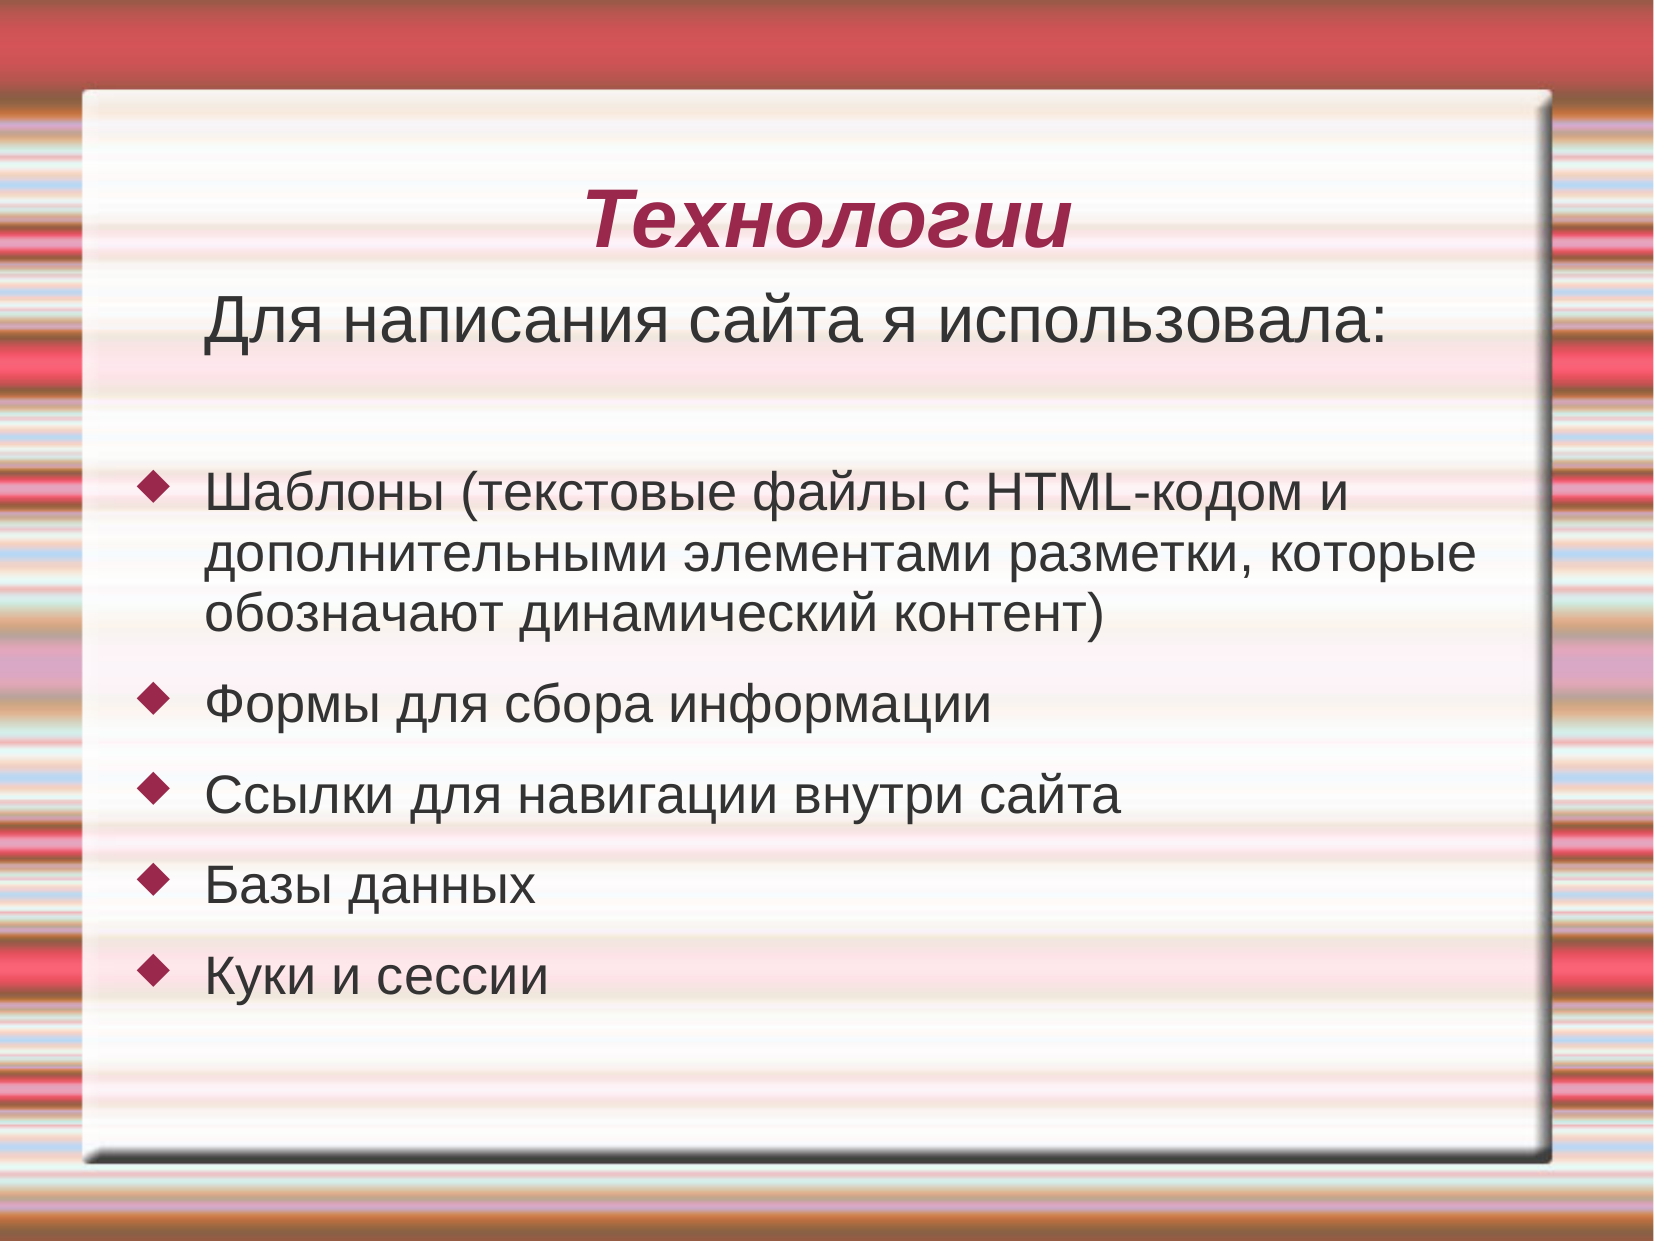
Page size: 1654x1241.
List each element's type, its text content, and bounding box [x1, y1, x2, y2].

title Технологии [121, 114, 1534, 322]
list Для написания сайта я использовала: Шаблоны (текстовые файлы с HTML-кодом и дополнительными элементами разметки, которые обозначают динамический контент) Формы для сбора информации Ссылки для навигации внутри сайта Базы данных Куки и сессии [121, 281, 1503, 1134]
picture [0, 0, 1654, 1241]
